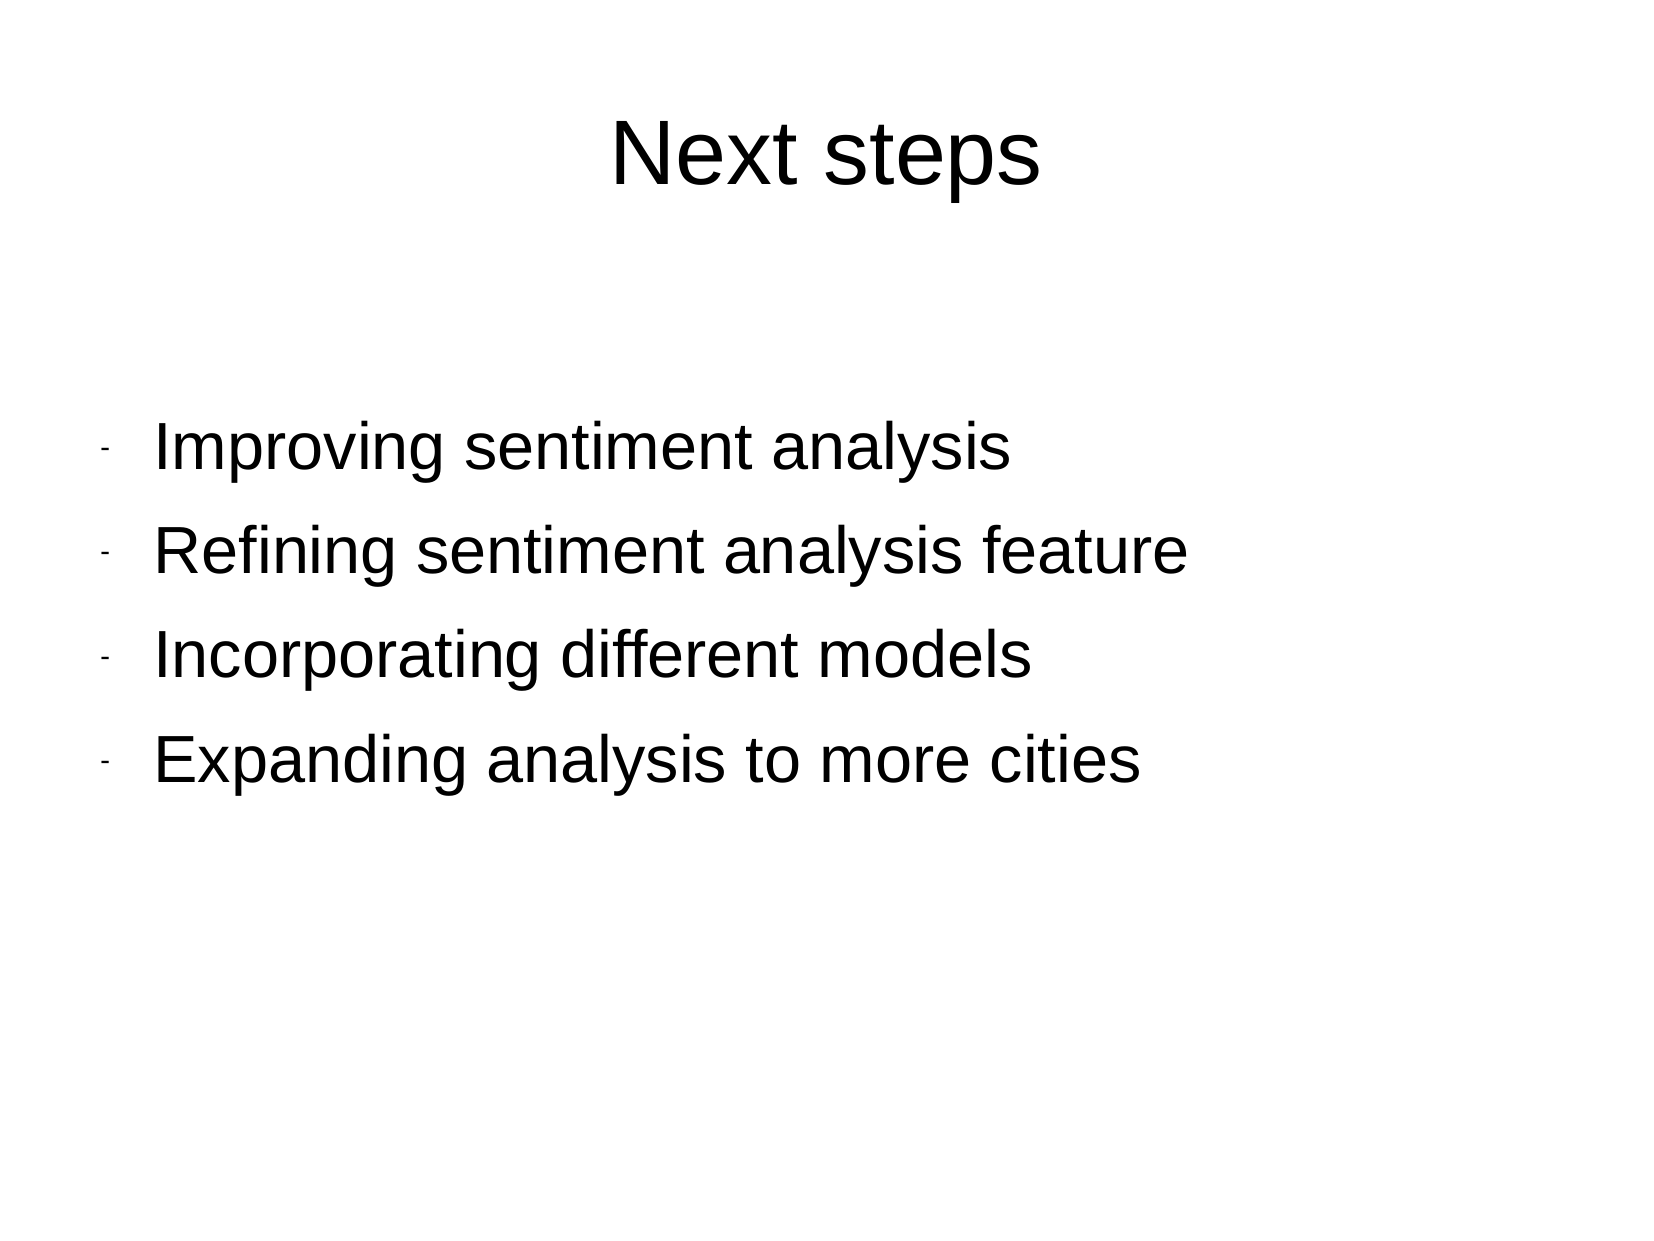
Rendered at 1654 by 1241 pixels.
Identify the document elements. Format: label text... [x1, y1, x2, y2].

list Improving sentiment analysis Refining sentiment analysis feature Incorporating different models Expanding analysis to more cities [82, 290, 1571, 916]
title Next steps [82, 49, 1571, 257]
